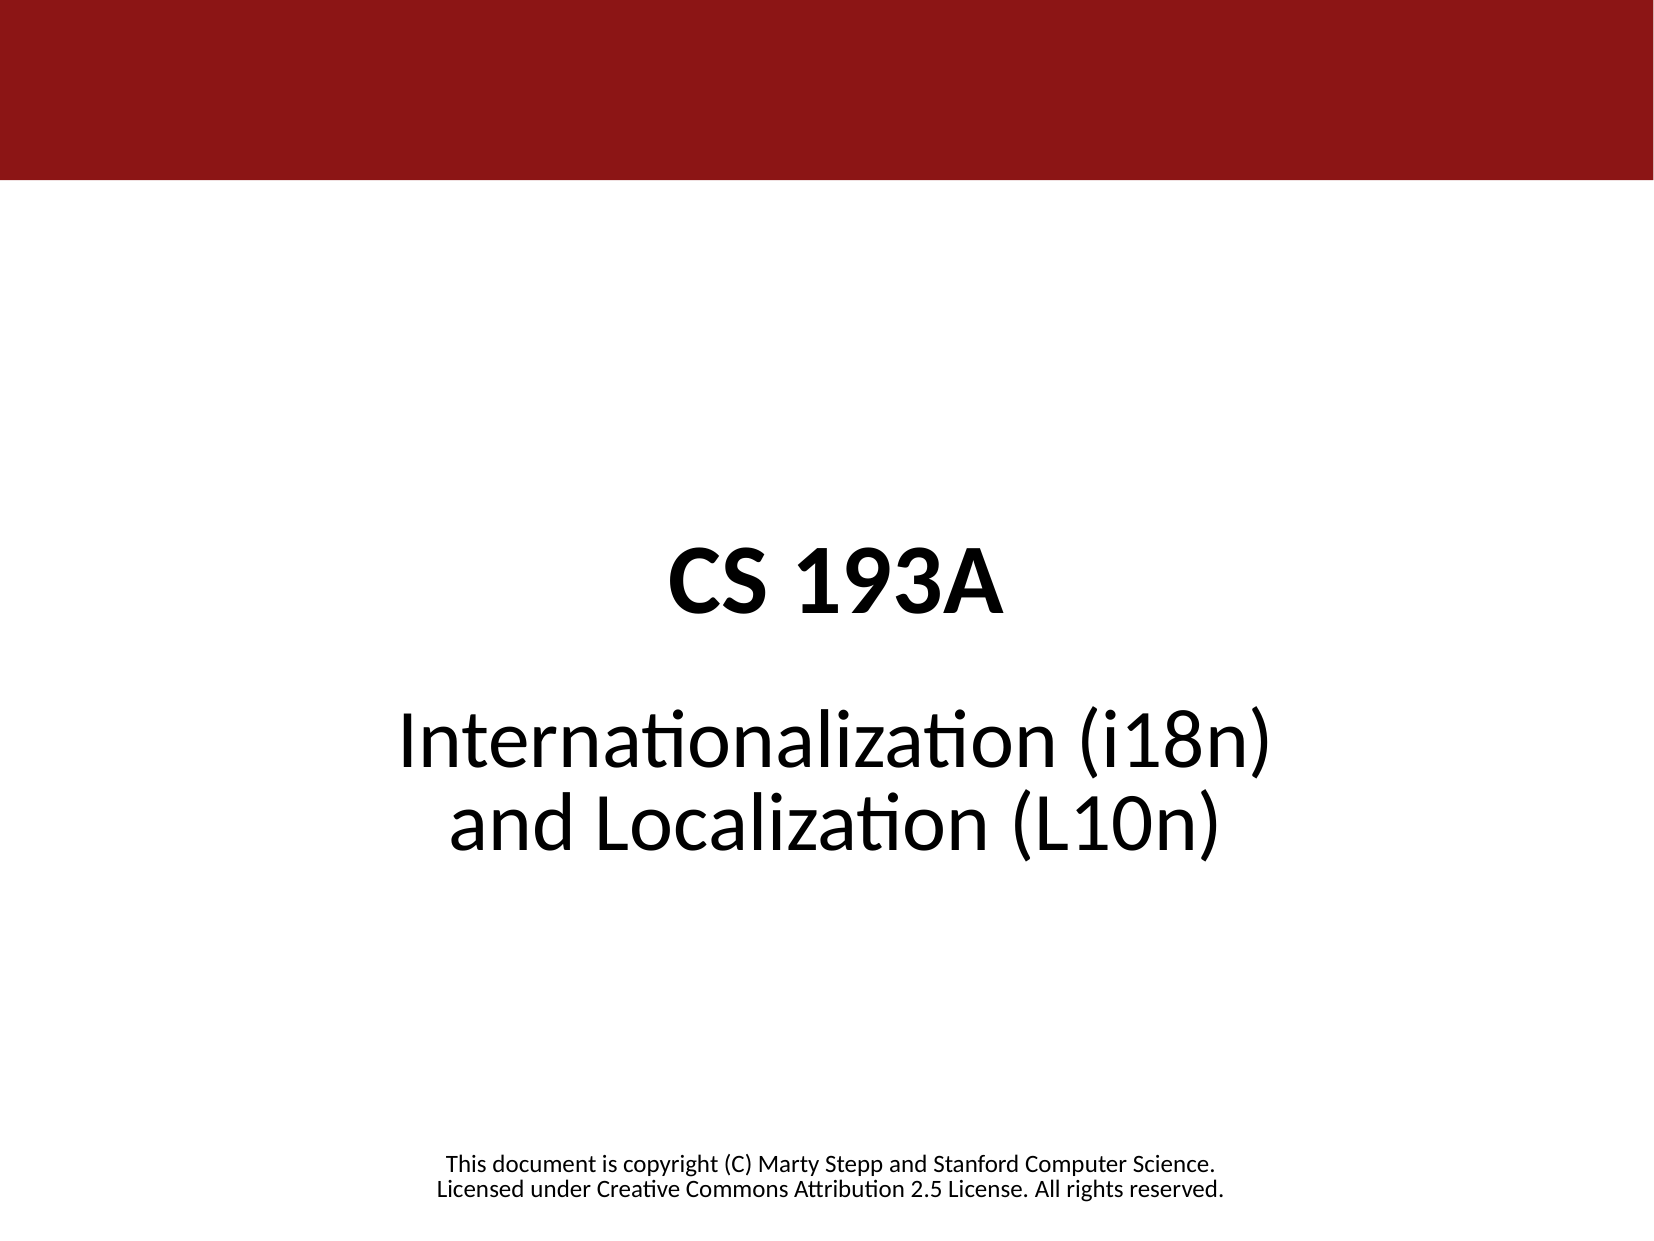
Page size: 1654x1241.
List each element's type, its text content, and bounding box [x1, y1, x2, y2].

text_box This document is copyright (C) Marty Stepp and Stanford Computer Science. Licensed under Creative Commons Attribution 2.5 License. All rights reserved. [422, 1146, 1241, 1212]
title [0, 0, 1654, 181]
subtitle CS 193A Internationalization (i18n) and Localization (L10n) [37, 225, 1636, 1186]
